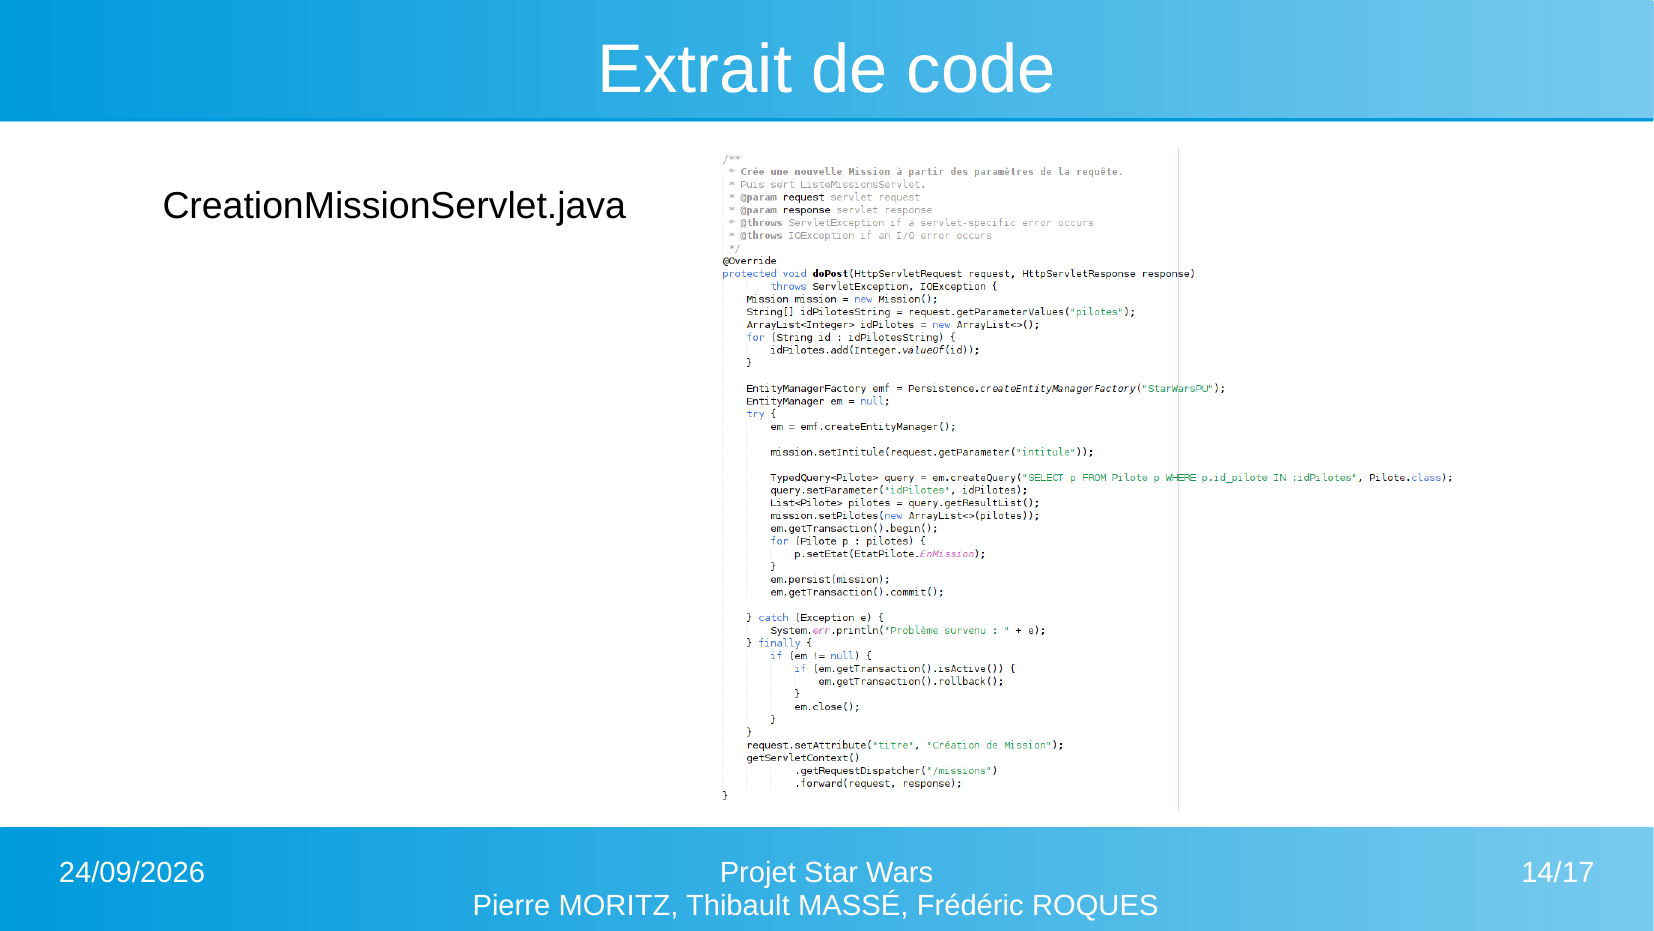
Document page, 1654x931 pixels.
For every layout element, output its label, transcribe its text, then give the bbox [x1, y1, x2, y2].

title Extrait de code [59, 29, 1595, 108]
text_box CreationMissionServlet.java [147, 177, 827, 235]
picture [708, 147, 1506, 811]
